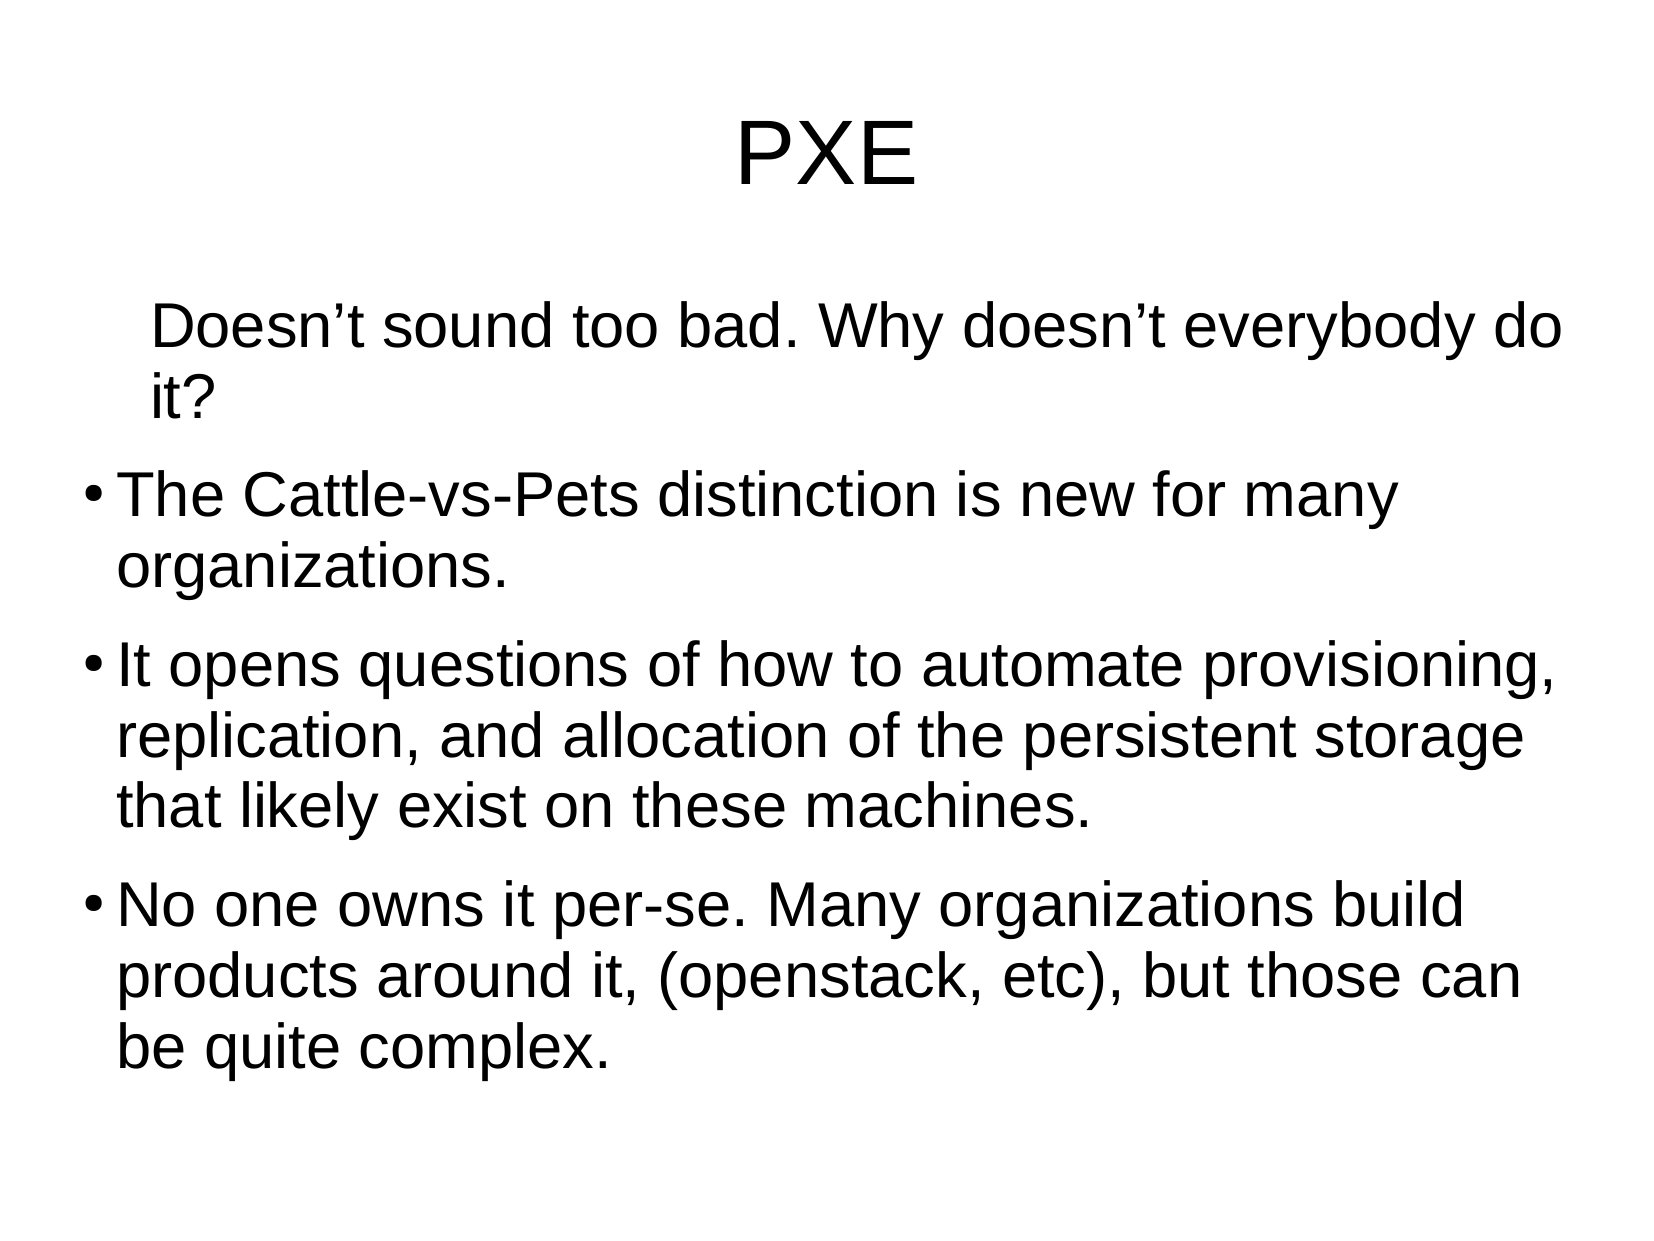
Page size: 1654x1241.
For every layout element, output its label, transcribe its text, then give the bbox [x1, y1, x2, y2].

list Doesn’t sound too bad. Why doesn’t everybody do it? The Cattle-vs-Pets distinction is new for many organizations. It opens questions of how to automate provisioning, replication, and allocation of the persistent storage that likely exist on these machines. No one owns it per-se. Many organizations build products around it, (openstack, etc), but those can be quite complex. [82, 290, 1571, 1096]
title PXE [82, 49, 1571, 257]
